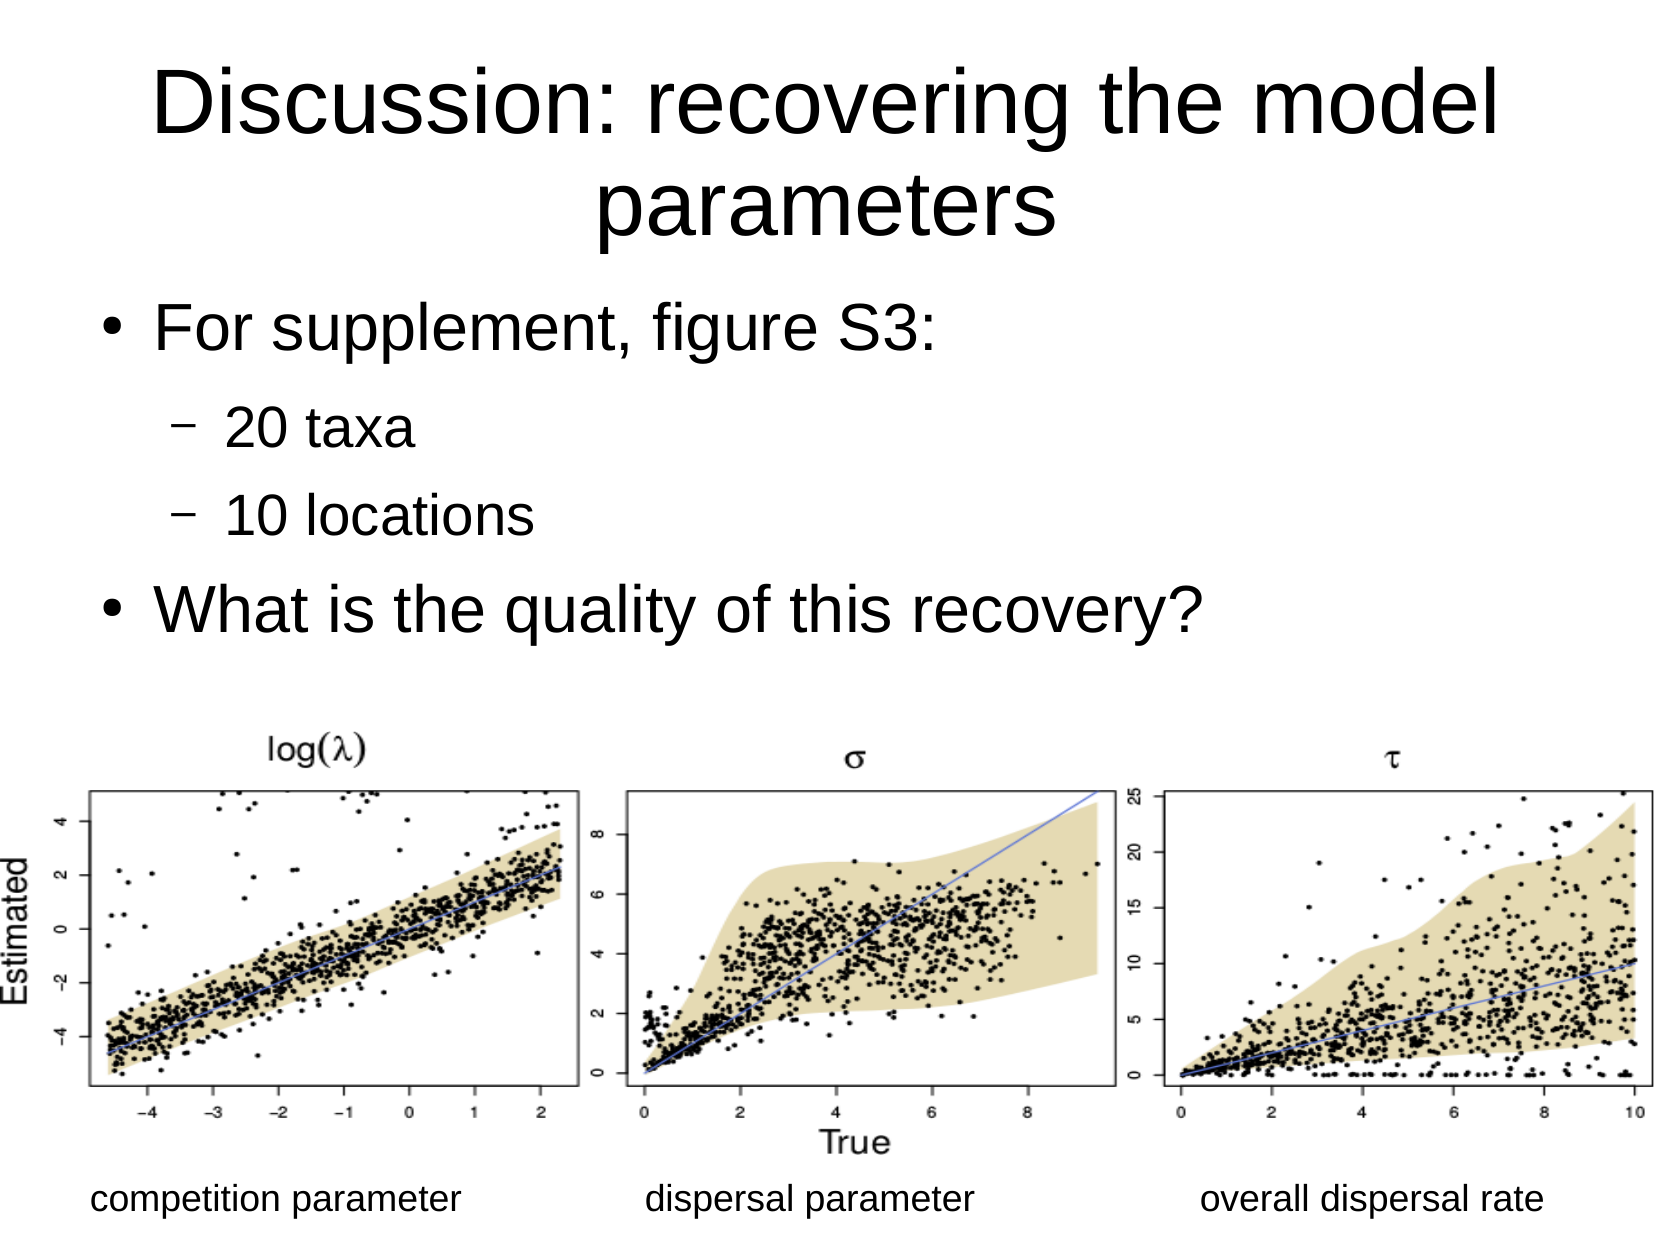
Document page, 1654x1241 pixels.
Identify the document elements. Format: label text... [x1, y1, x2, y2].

text_box competition parameter [75, 1170, 481, 1227]
list For supplement, figure S3: 20 taxa 10 locations What is the quality of this recovery? [82, 290, 1561, 691]
picture [0, 731, 1654, 1156]
text_box overall dispersal rate [1185, 1170, 1591, 1227]
title Discussion: recovering the model parameters [82, 49, 1571, 257]
text_box dispersal parameter [630, 1170, 1006, 1227]
